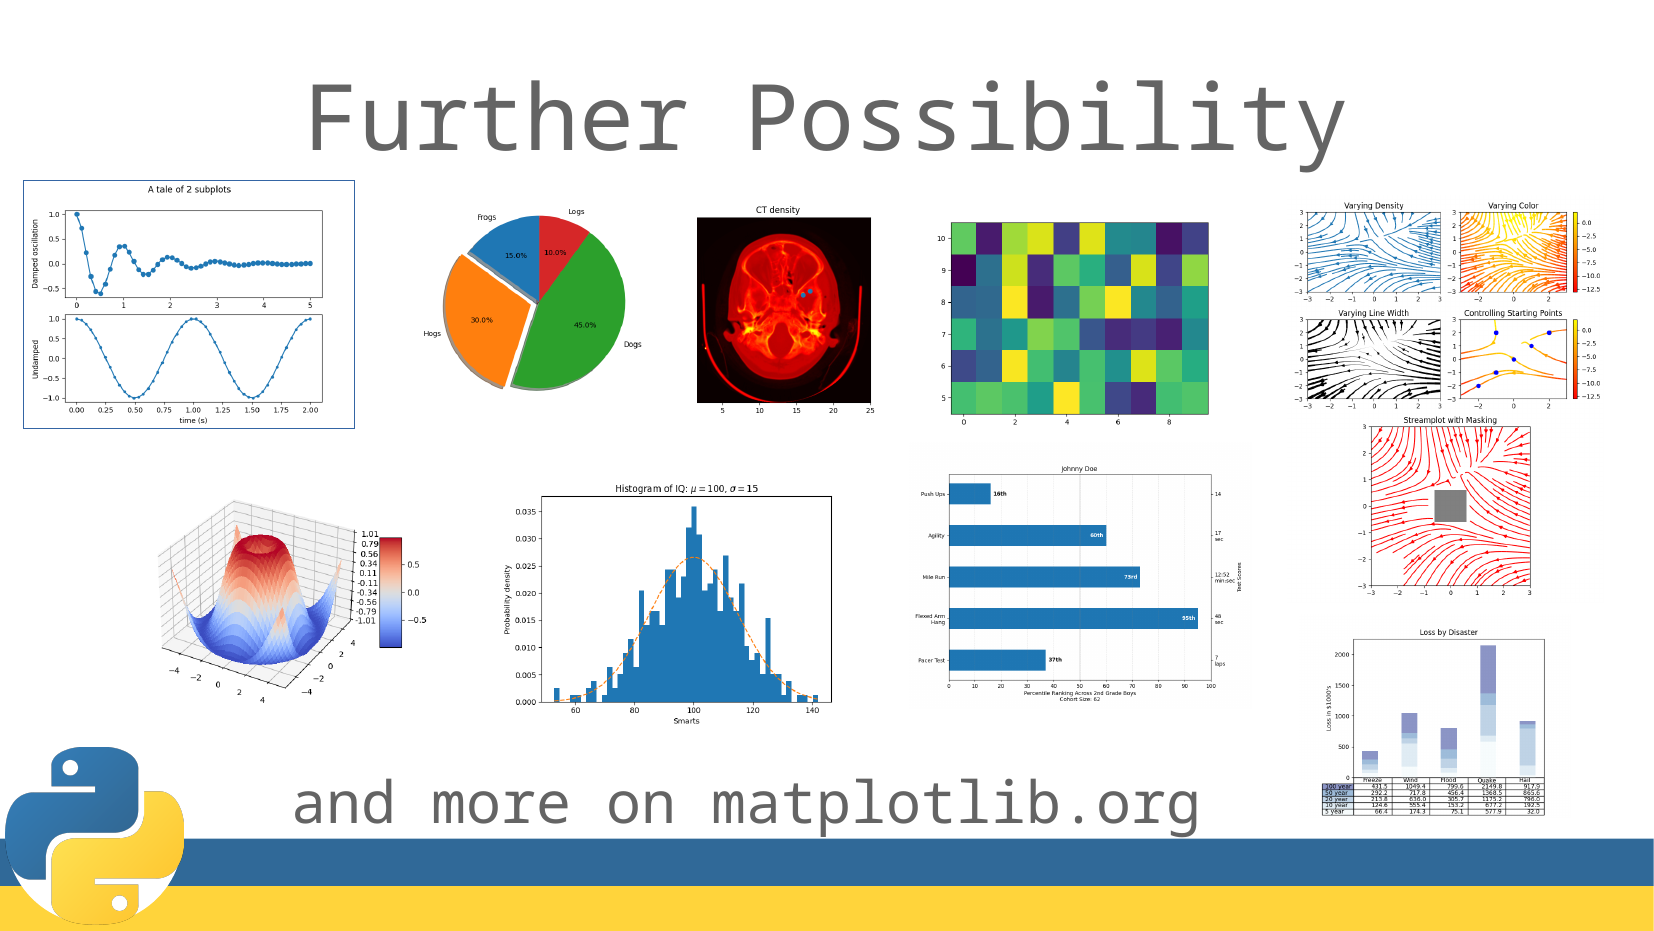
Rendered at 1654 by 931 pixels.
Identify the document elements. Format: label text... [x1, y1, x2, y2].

picture [496, 475, 839, 733]
picture [5, 747, 184, 925]
picture [82, 448, 461, 733]
picture [1287, 195, 1604, 603]
picture [909, 442, 1252, 709]
picture [23, 180, 355, 429]
text_box and more on matplotlib.org [276, 753, 1217, 827]
picture [1299, 614, 1571, 818]
title Further Possibility [82, 37, 1571, 193]
picture [366, 177, 1241, 441]
